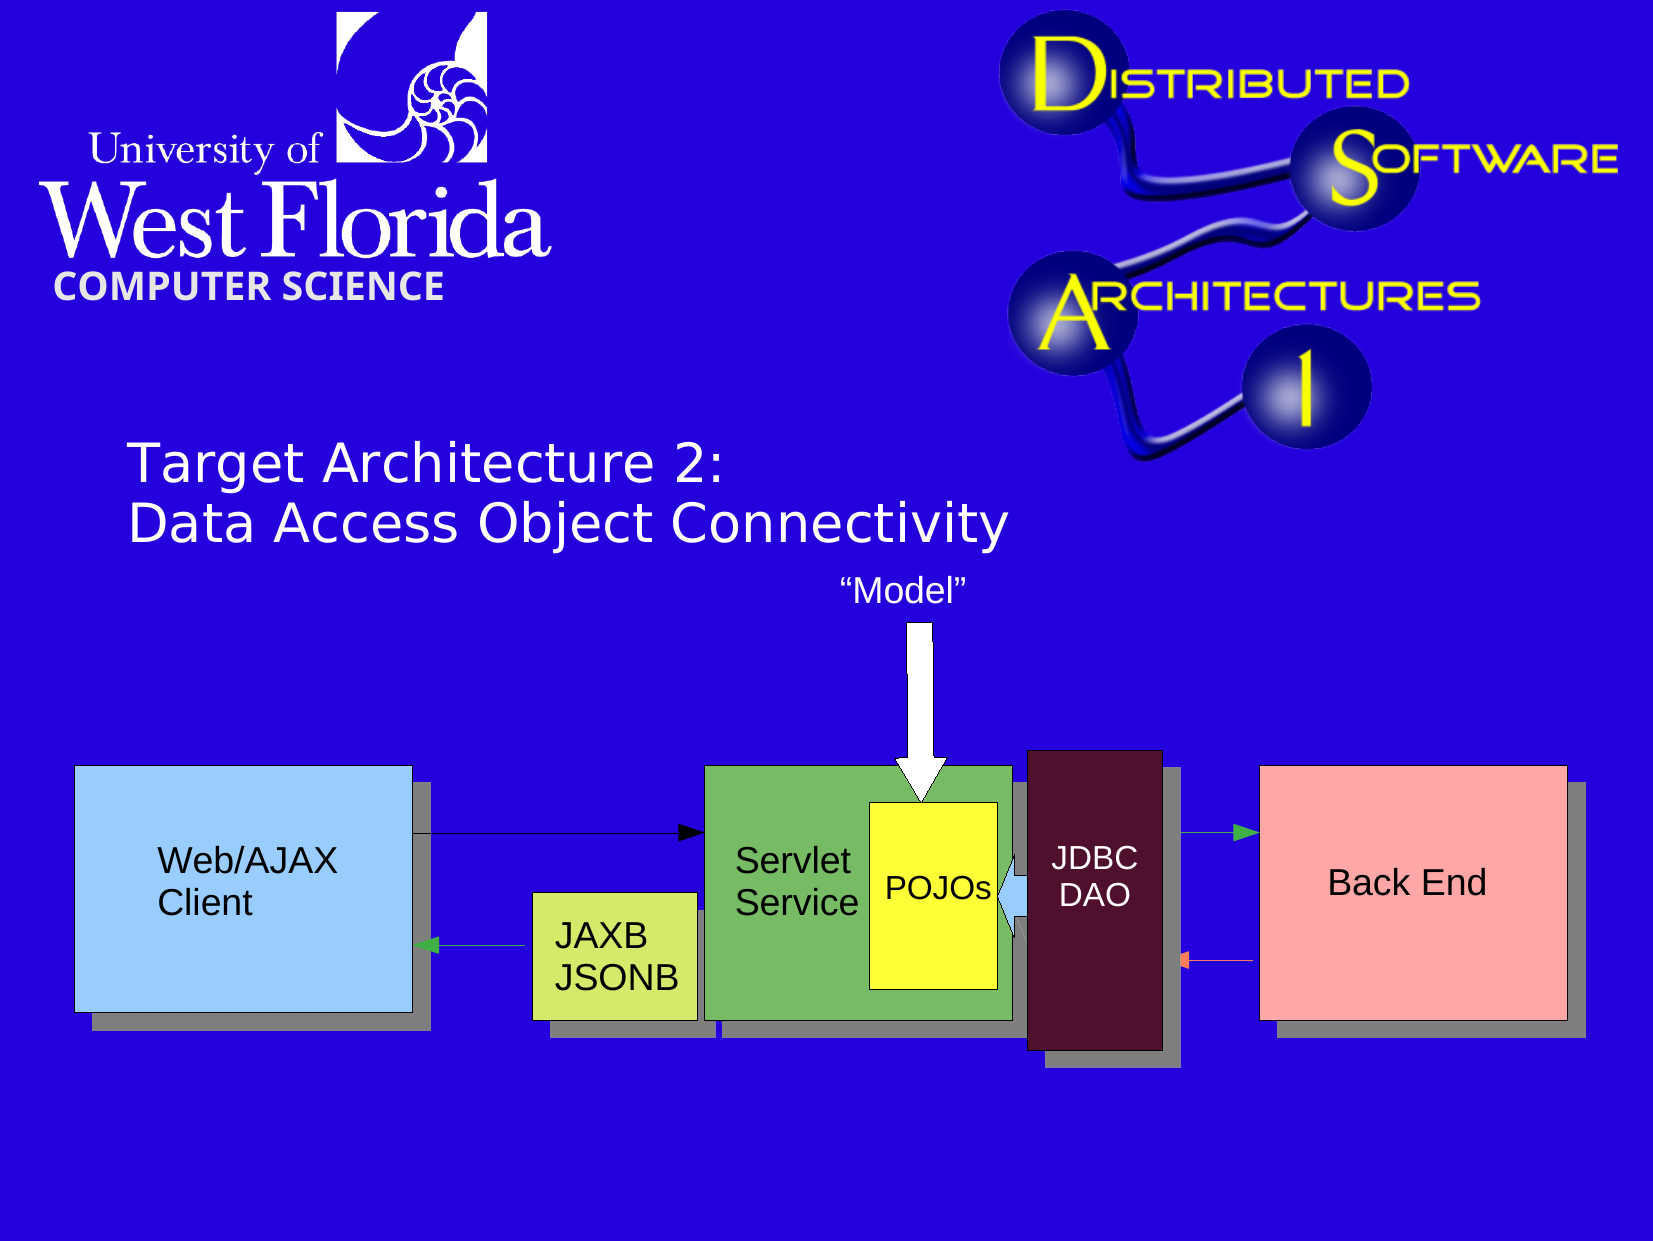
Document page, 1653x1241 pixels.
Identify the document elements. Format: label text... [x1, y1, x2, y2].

text_box “Model” [825, 562, 1051, 683]
text_box [532, 892, 698, 1021]
text_box Target Architecture 2: Data Access Object Connectivity [112, 426, 1538, 563]
text_box [74, 765, 413, 1013]
text_box Web/AJAX Client [142, 832, 368, 953]
text_box JAXB JSONB [540, 907, 766, 1028]
picture [37, 0, 559, 262]
text_box POJOs [1015, 862, 1027, 875]
text_box Servlet Service [720, 832, 869, 953]
text_box JDBC DAO [1035, 832, 1156, 959]
text_box Back End [1312, 855, 1538, 976]
picture [910, 0, 1653, 506]
text_box COMPUTER SCIENCE [37, 262, 563, 316]
text_box [1259, 765, 1568, 1021]
text_box [704, 683, 1163, 1051]
text_box POJOs [870, 862, 1027, 983]
